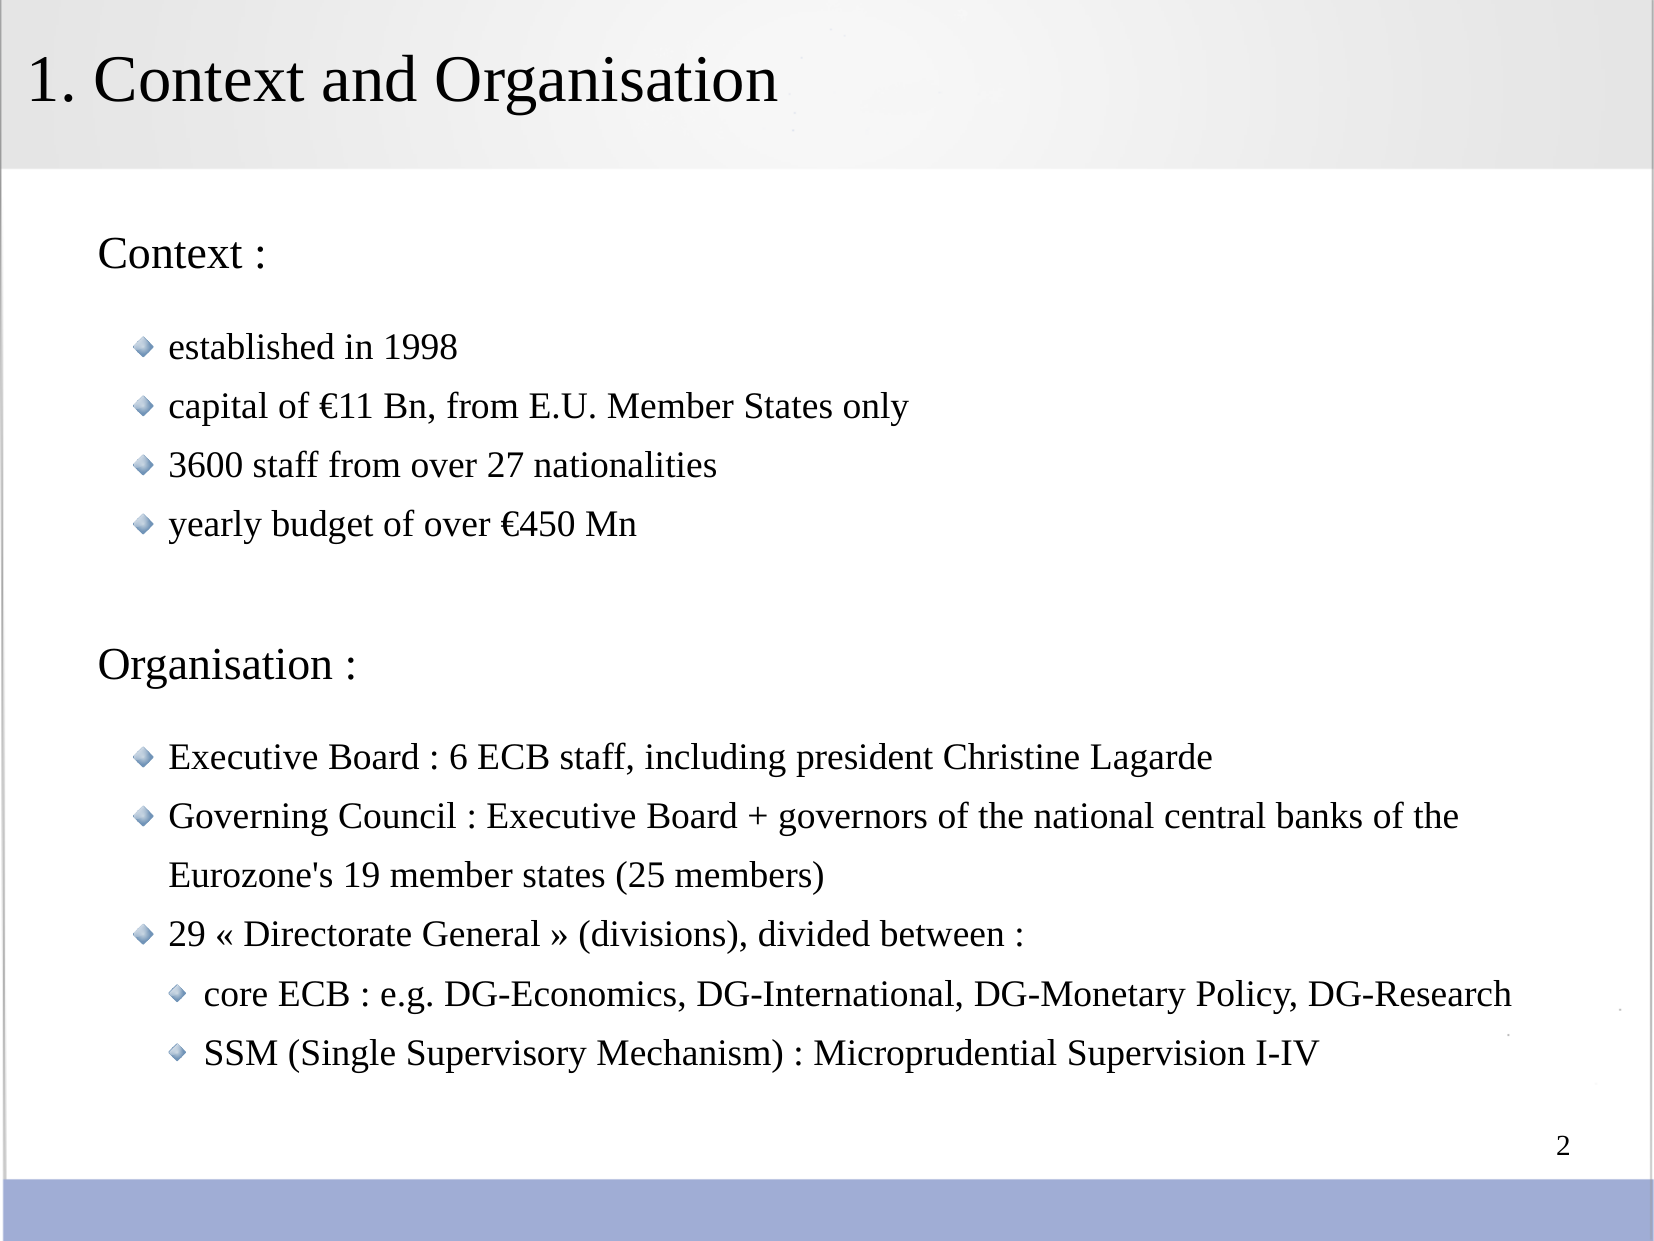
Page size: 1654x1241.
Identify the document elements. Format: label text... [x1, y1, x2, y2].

text_box Context : established in 1998 capital of €11 Bn, from E.U. Member States only 3600 staff from over 27 nationalities yearly budget of over €450 Mn [82, 212, 1004, 594]
text_box Organisation : Executive Board : 6 ECB staff, including president Christine Lagarde Governing Council : Executive Board + governors of the national central banks of the Eurozone's 19 member states (25 members) 29 « Directorate General » (divisions), divided between : core ECB : e.g. DG-Economics, DG-International, DG-Monetary Policy, DG-Research SSM (Single Supervisory Mechanism) : Microprudential Supervision I-IV [82, 622, 1571, 1134]
text_box 1. Context and Organisation [11, 34, 1524, 166]
